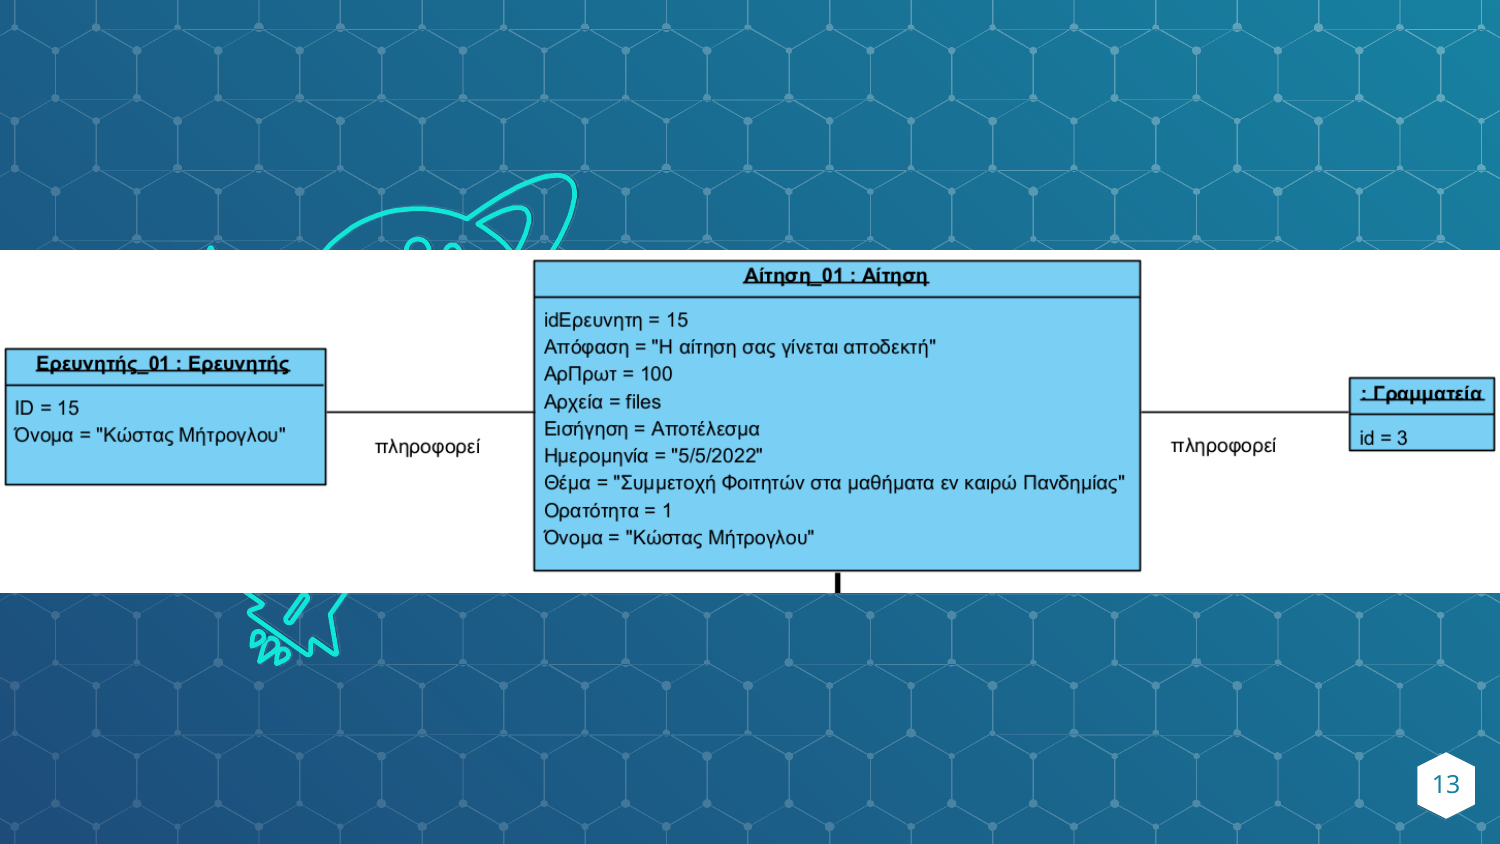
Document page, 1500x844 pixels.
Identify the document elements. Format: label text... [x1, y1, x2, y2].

slide_number <αριθμός> [1417, 752, 1475, 819]
picture [0, 250, 1500, 593]
